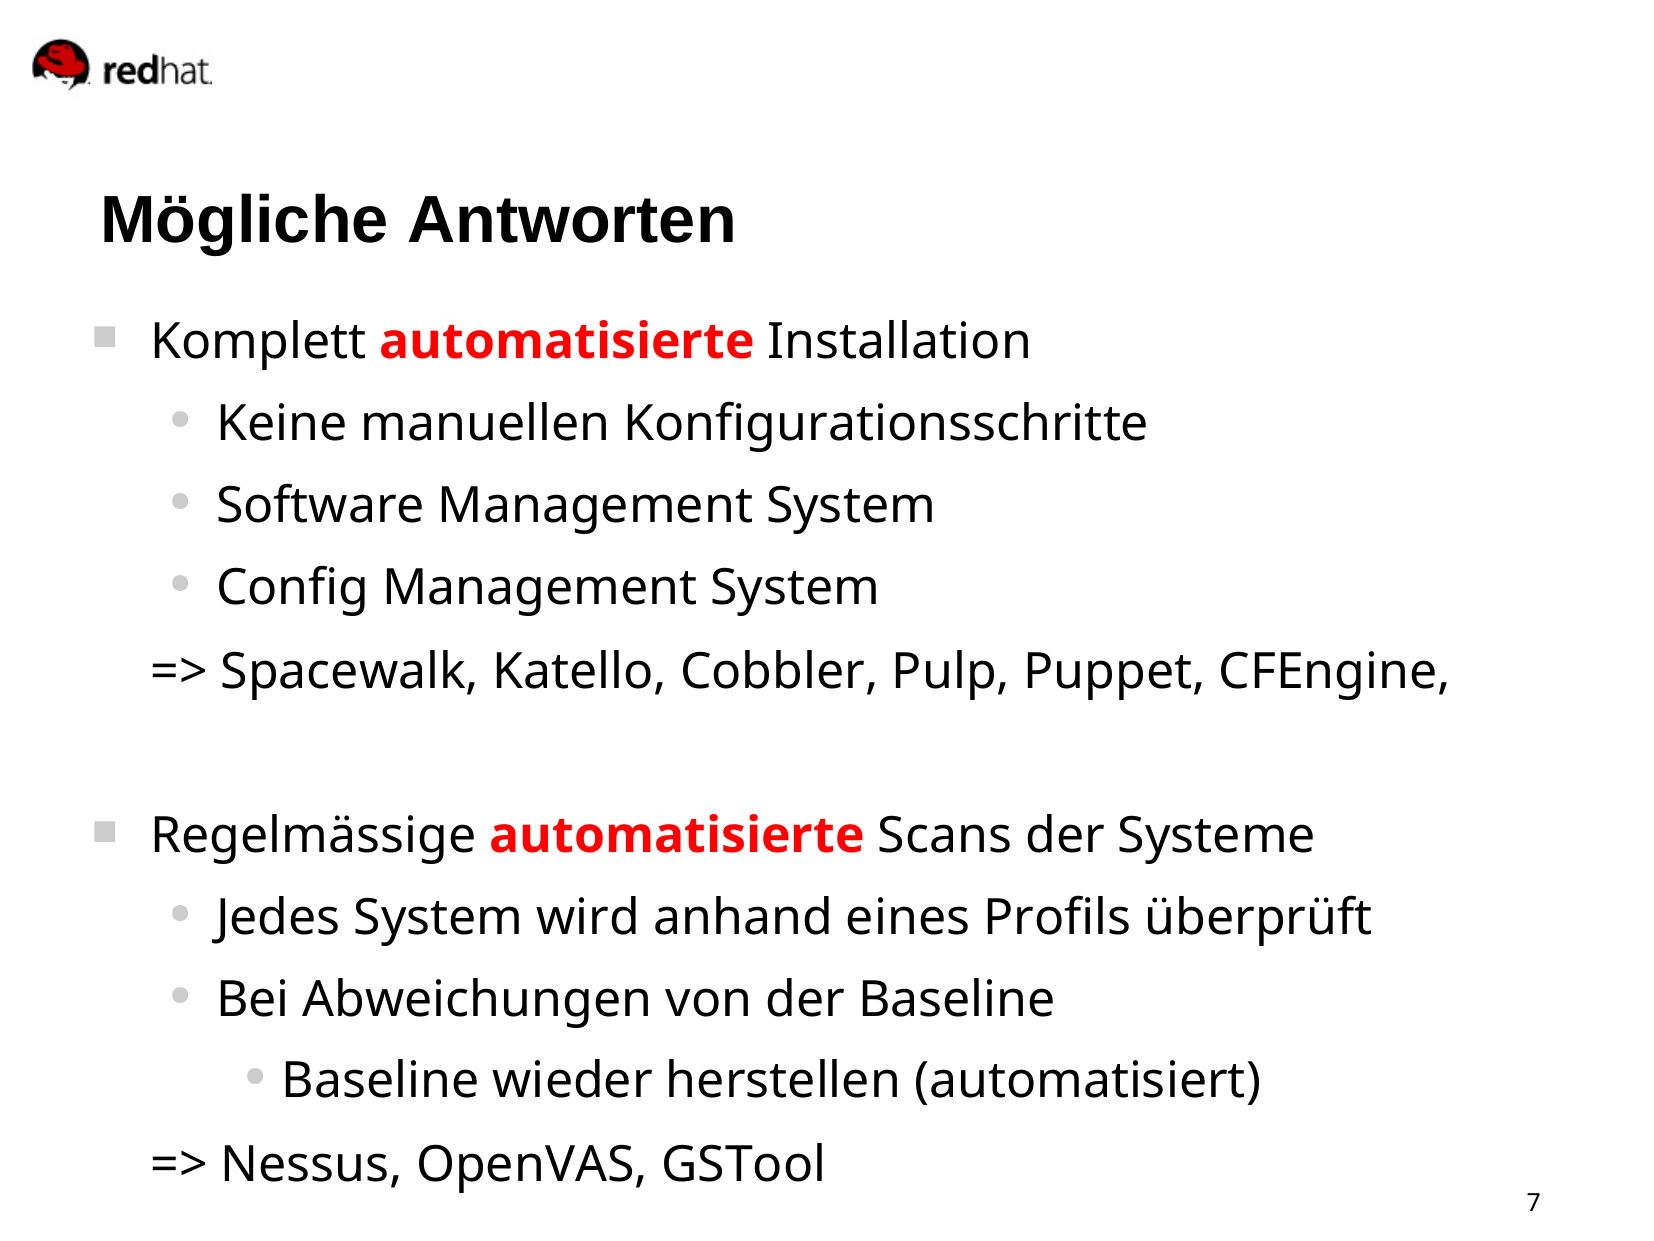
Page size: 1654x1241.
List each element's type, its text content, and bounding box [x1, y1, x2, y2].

picture [31, 37, 212, 98]
list Komplett automatisierte Installation Keine manuellen Konfigurationsschritte Software Management System Config Management System => Spacewalk, Katello, Cobbler, Pulp, Puppet, CFEngine, Regelmässige automatisierte Scans der Systeme Jedes System wird anhand eines Profils überprüft Bei Abweichungen von der Baseline Baseline wieder herstellen (automatisiert) => Nessus, OpenVAS, GSTool [94, 304, 1500, 1223]
title Mögliche Antworten [100, 164, 1506, 275]
